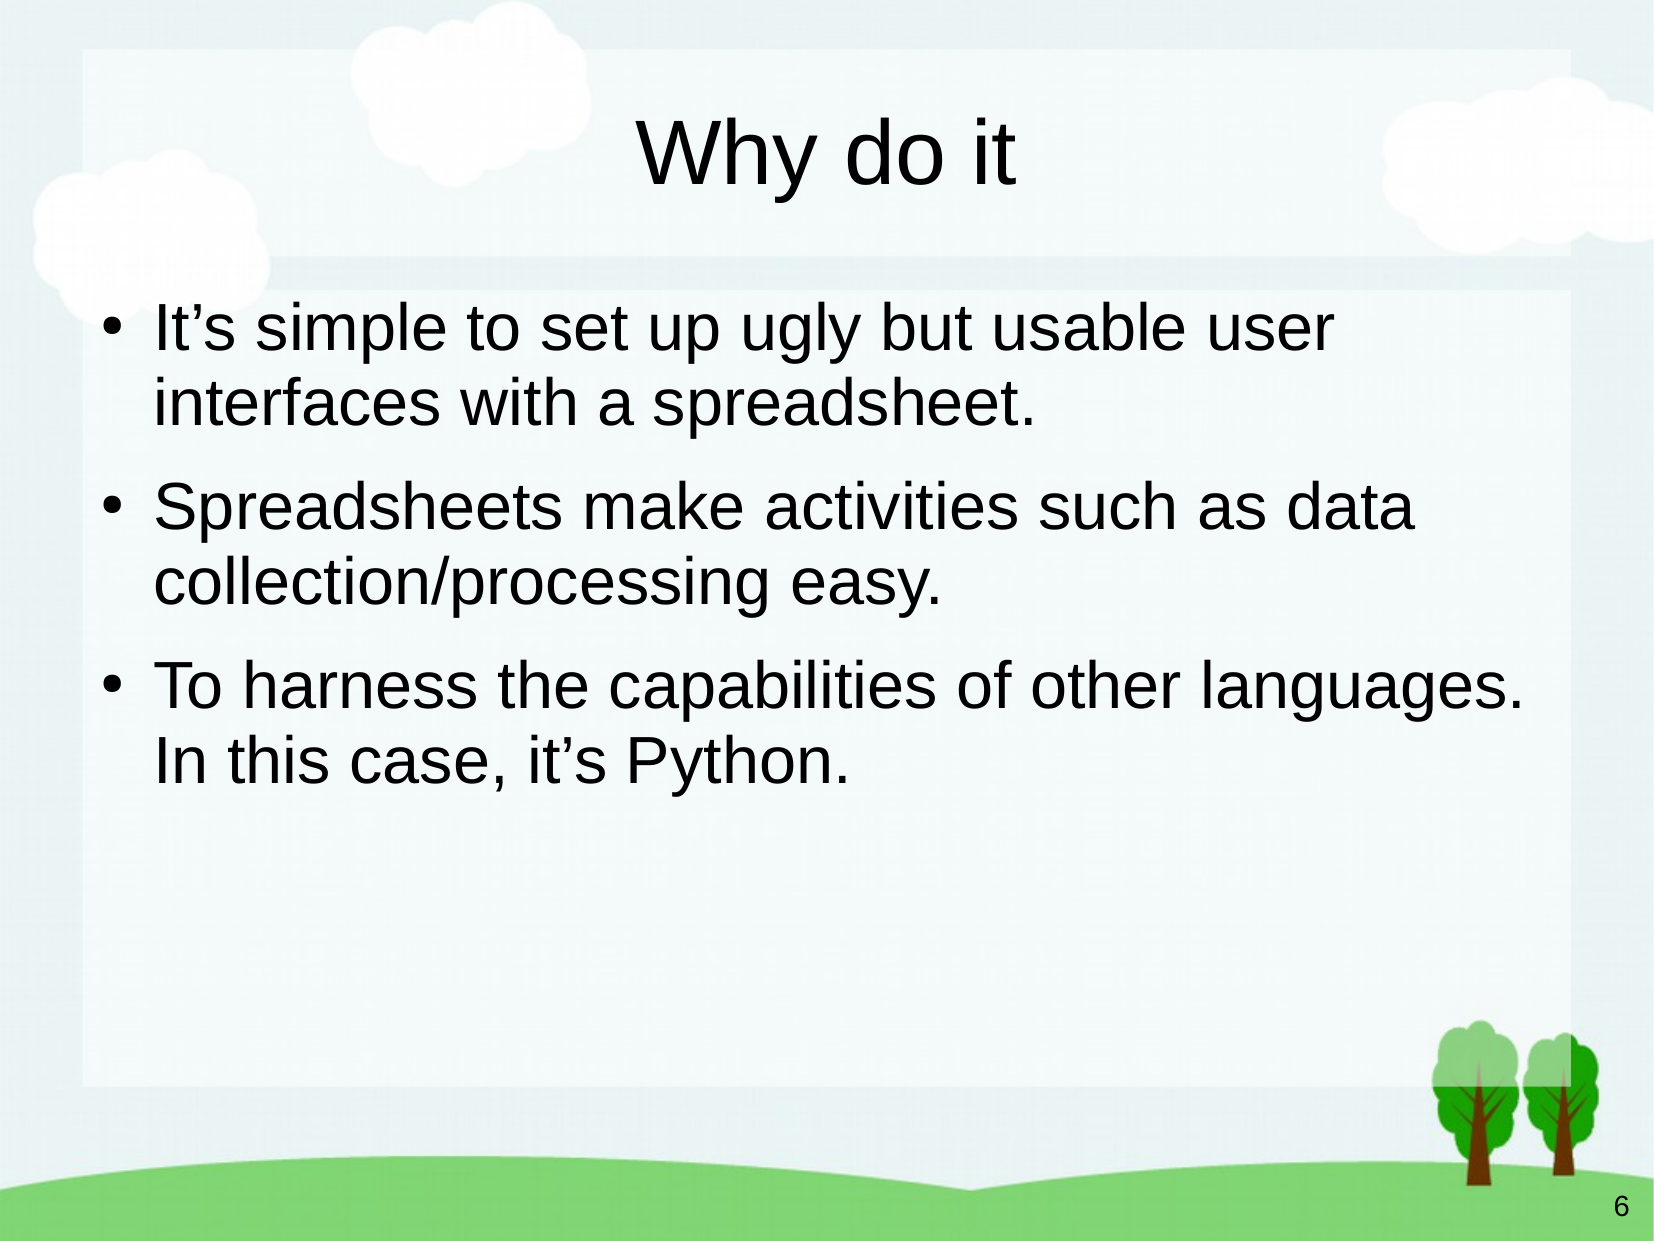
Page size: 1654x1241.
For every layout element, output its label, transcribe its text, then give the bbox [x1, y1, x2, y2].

title Why do it [82, 49, 1571, 257]
list It’s simple to set up ugly but usable user interfaces with a spreadsheet. Spreadsheets make activities such as data collection/processing easy. To harness the capabilities of other languages. In this case, it’s Python. [82, 290, 1571, 1087]
picture [0, 0, 1654, 1241]
